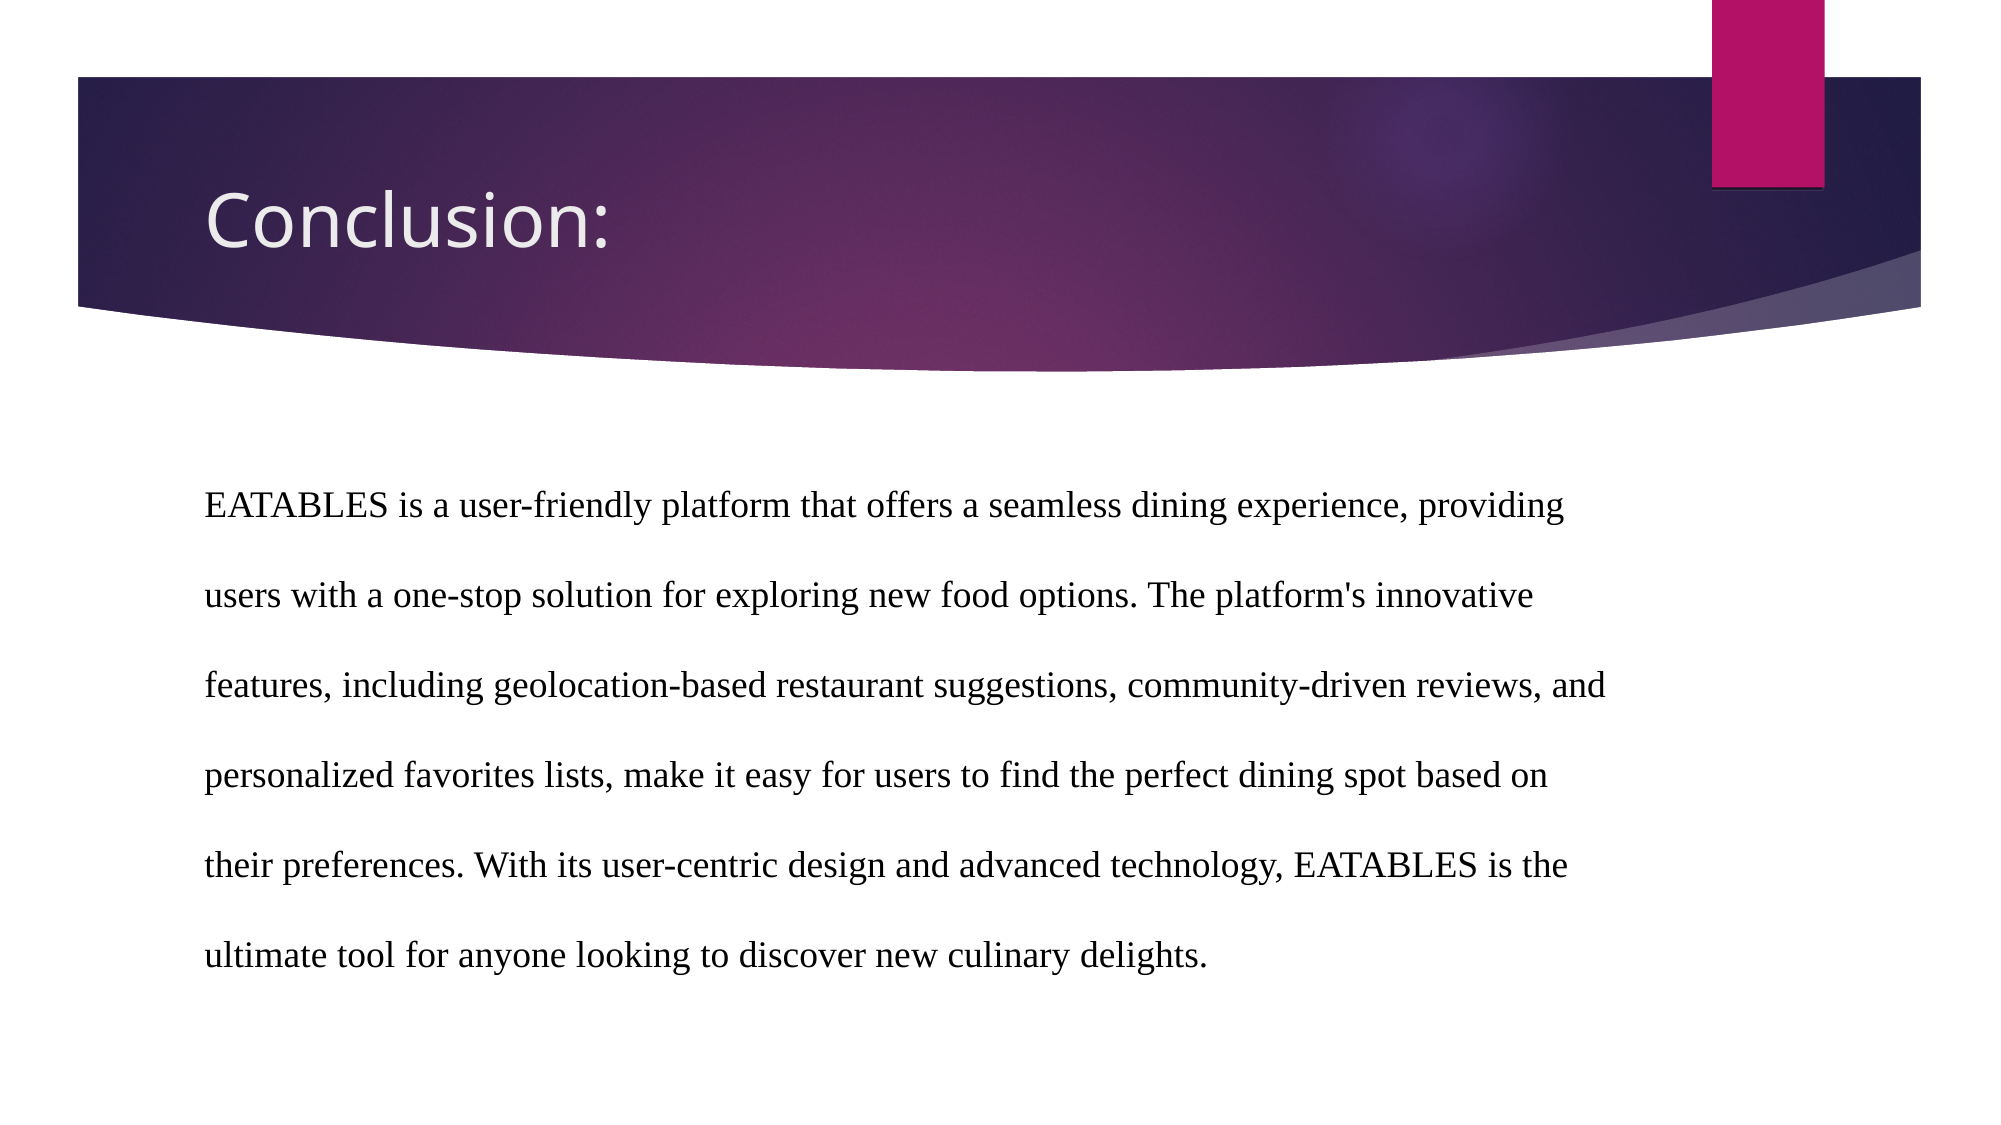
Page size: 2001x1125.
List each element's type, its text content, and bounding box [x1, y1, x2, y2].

picture [79, 78, 1920, 371]
table_cell Success [1521, 315, 1734, 354]
title Conclusion: [189, 159, 1627, 276]
list EATABLES is a user-friendly platform that offers a seamless dining experience, providing users with a one-stop solution for exploring new food options. The platform's innovative features, including geolocation-based restaurant suggestions, community-driven reviews, and personalized favorites lists, make it easy for users to find the perfect dining spot based on their preferences. With its user-centric design and advanced technology, EATABLES is the ultimate tool for anyone looking to discover new culinary delights. [189, 427, 1638, 988]
